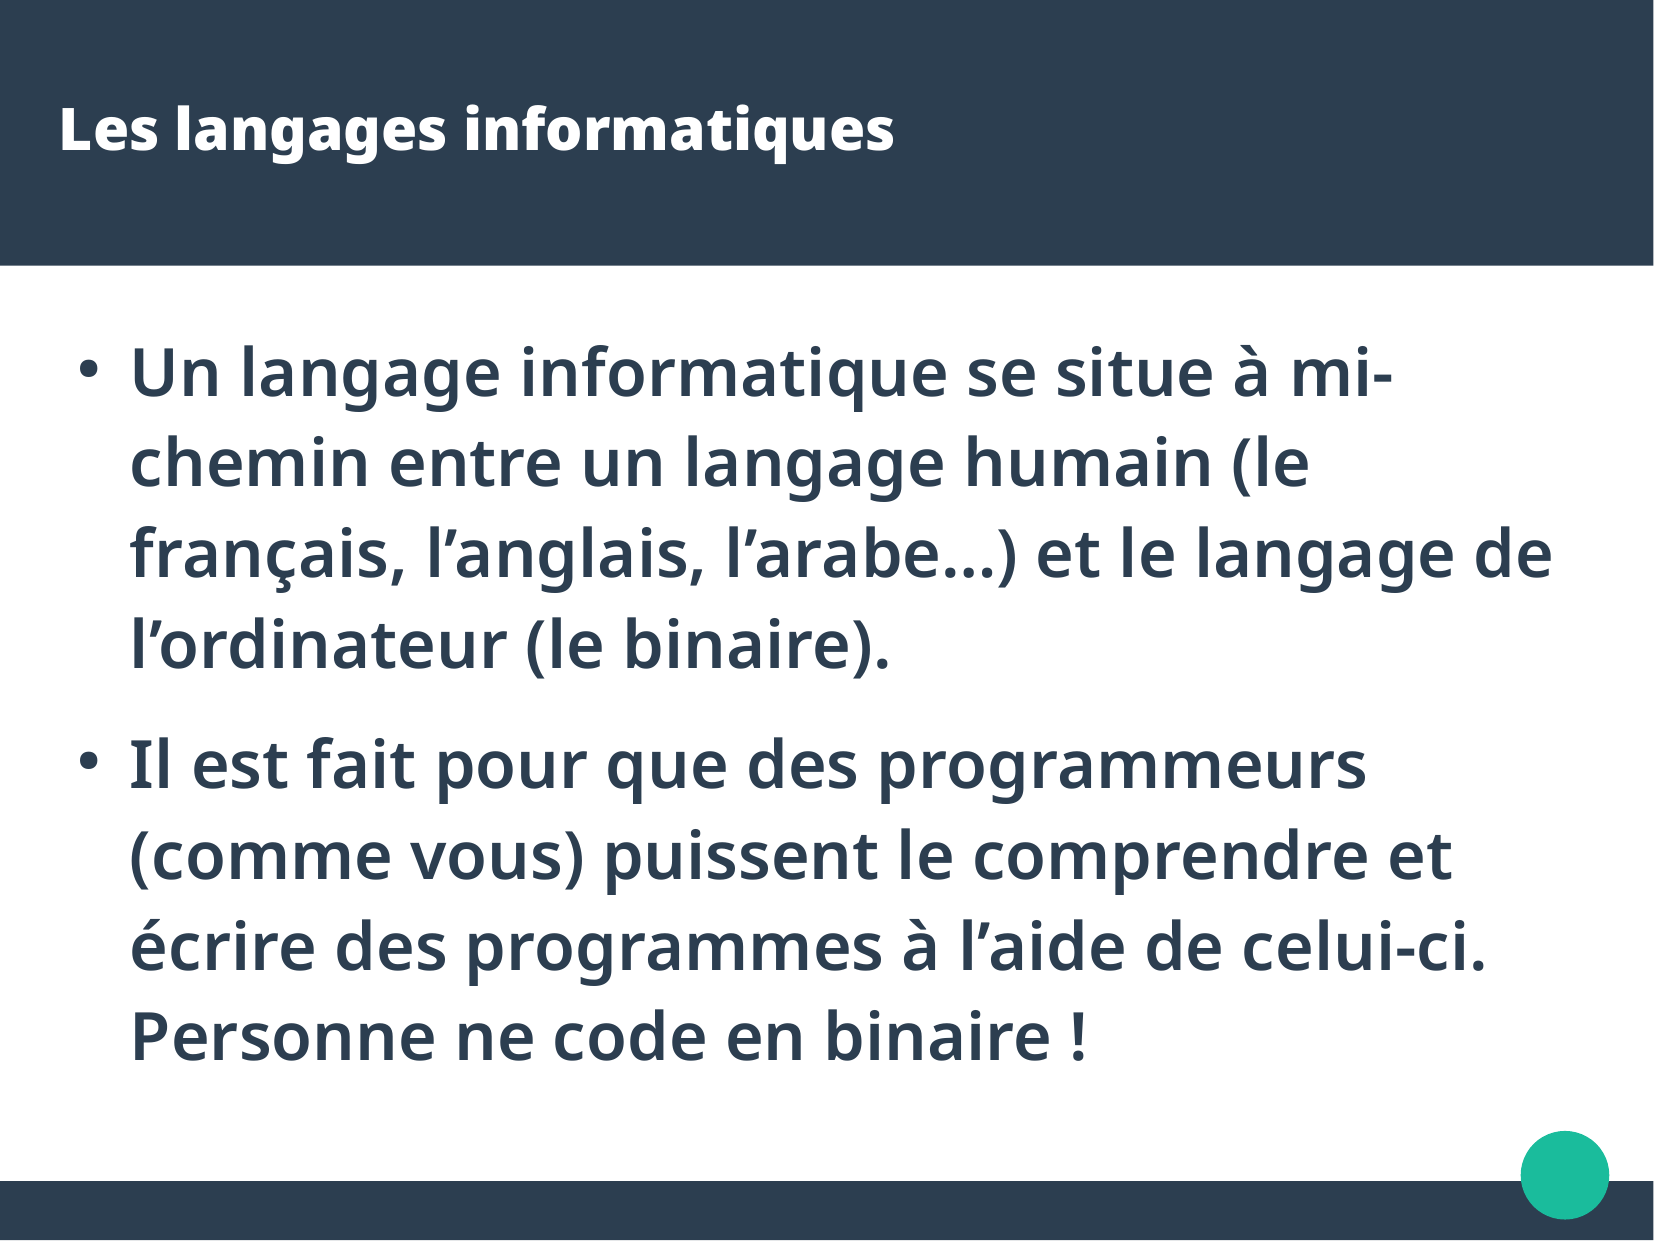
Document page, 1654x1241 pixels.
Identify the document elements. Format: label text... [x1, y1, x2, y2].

list Un langage informatique se situe à mi-chemin entre un langage humain (le français, l’anglais, l’arabe…) et le langage de l’ordinateur (le binaire). Il est fait pour que des programmeurs (comme vous) puissent le comprendre et écrire des programmes à l’aide de celui-ci. Personne ne code en binaire ! [59, 324, 1595, 1152]
title Les langages informatiques [59, 49, 1595, 207]
